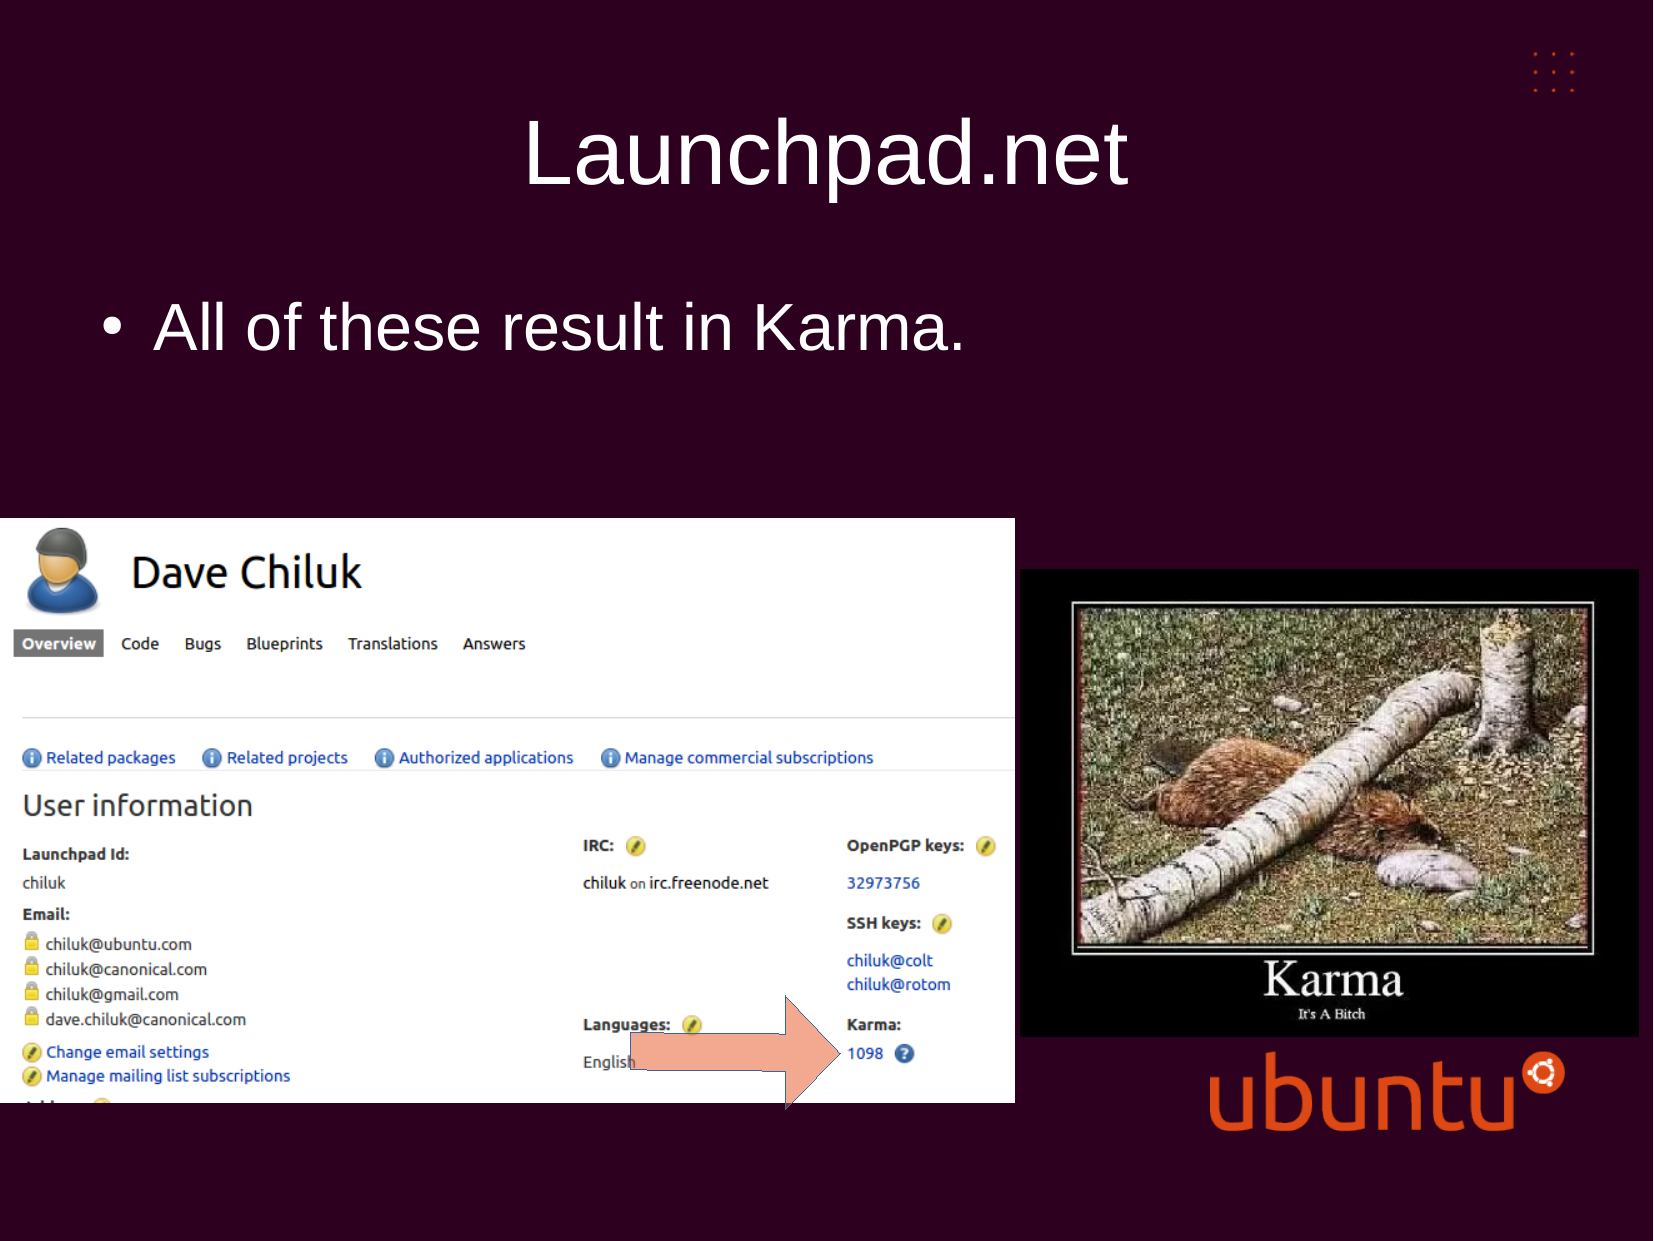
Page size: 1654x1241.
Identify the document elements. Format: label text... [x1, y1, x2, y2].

text_box [630, 995, 841, 1110]
picture [1571, 49, 1575, 94]
picture [1020, 569, 1653, 1223]
list All of these result in Karma. [82, 290, 1571, 1010]
picture [0, 518, 1015, 1103]
title Launchpad.net [82, 49, 1571, 257]
